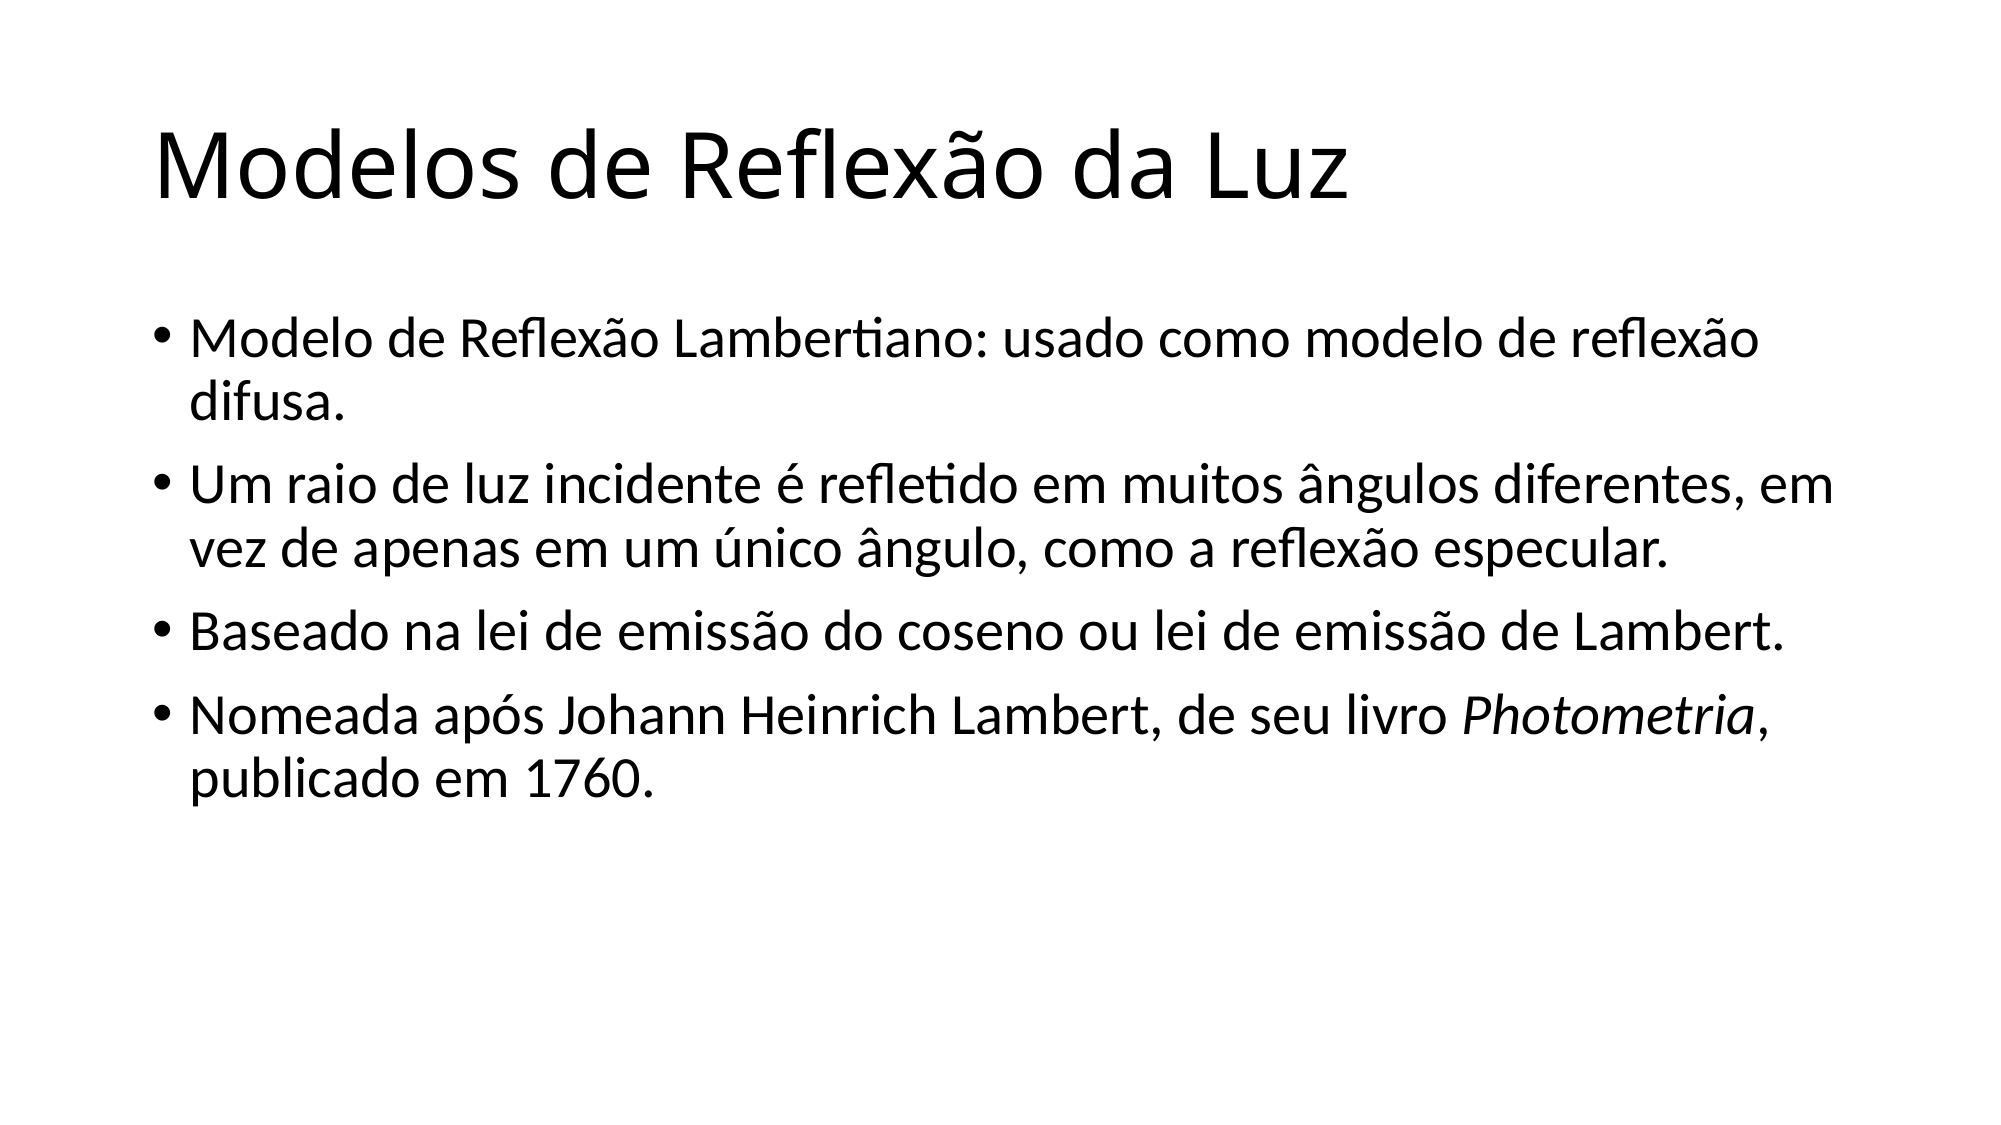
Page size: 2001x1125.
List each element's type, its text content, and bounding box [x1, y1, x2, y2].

title Modelos de Reflexão da Luz [137, 59, 1863, 278]
list Modelo de Reflexão Lambertiano: usado como modelo de reflexão difusa. Um raio de luz incidente é refletido em muitos ângulos diferentes, em vez de apenas em um único ângulo, como a reflexão especular. Baseado na lei de emissão do coseno ou lei de emissão de Lambert. Nomeada após Johann Heinrich Lambert, de seu livro Photometria, publicado em 1760. [137, 299, 1863, 1014]
